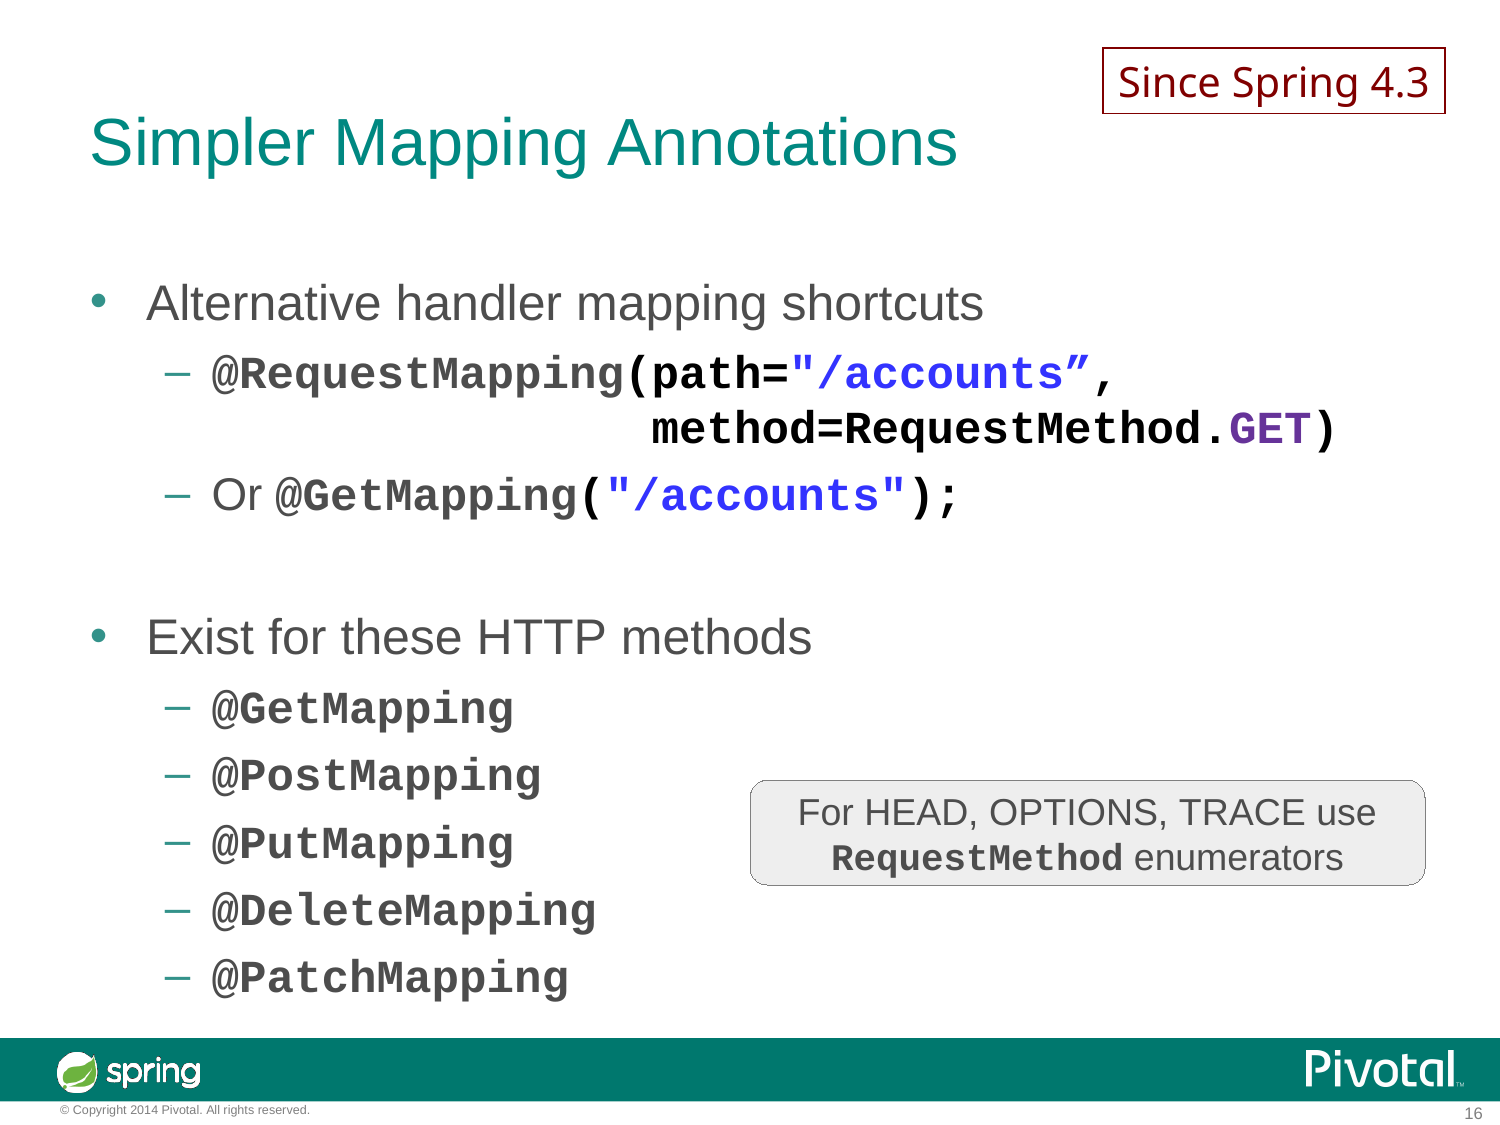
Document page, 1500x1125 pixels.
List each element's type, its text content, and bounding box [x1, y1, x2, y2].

list Alternative handler mapping shortcuts @RequestMapping(path="/accounts”, method=RequestMethod.GET) Or @GetMapping("/accounts"); Exist for these HTTP methods @GetMapping @PostMapping @PutMapping @DeleteMapping @PatchMapping [75, 262, 1471, 1010]
text_box Since Spring 4.3 [1103, 48, 1445, 114]
text_box For HEAD, OPTIONS, TRACE use RequestMethod enumerators [750, 780, 1426, 886]
picture [32, 1041, 210, 1103]
title Simpler Mapping Annotations [75, 45, 1426, 233]
picture [1306, 1050, 1464, 1087]
